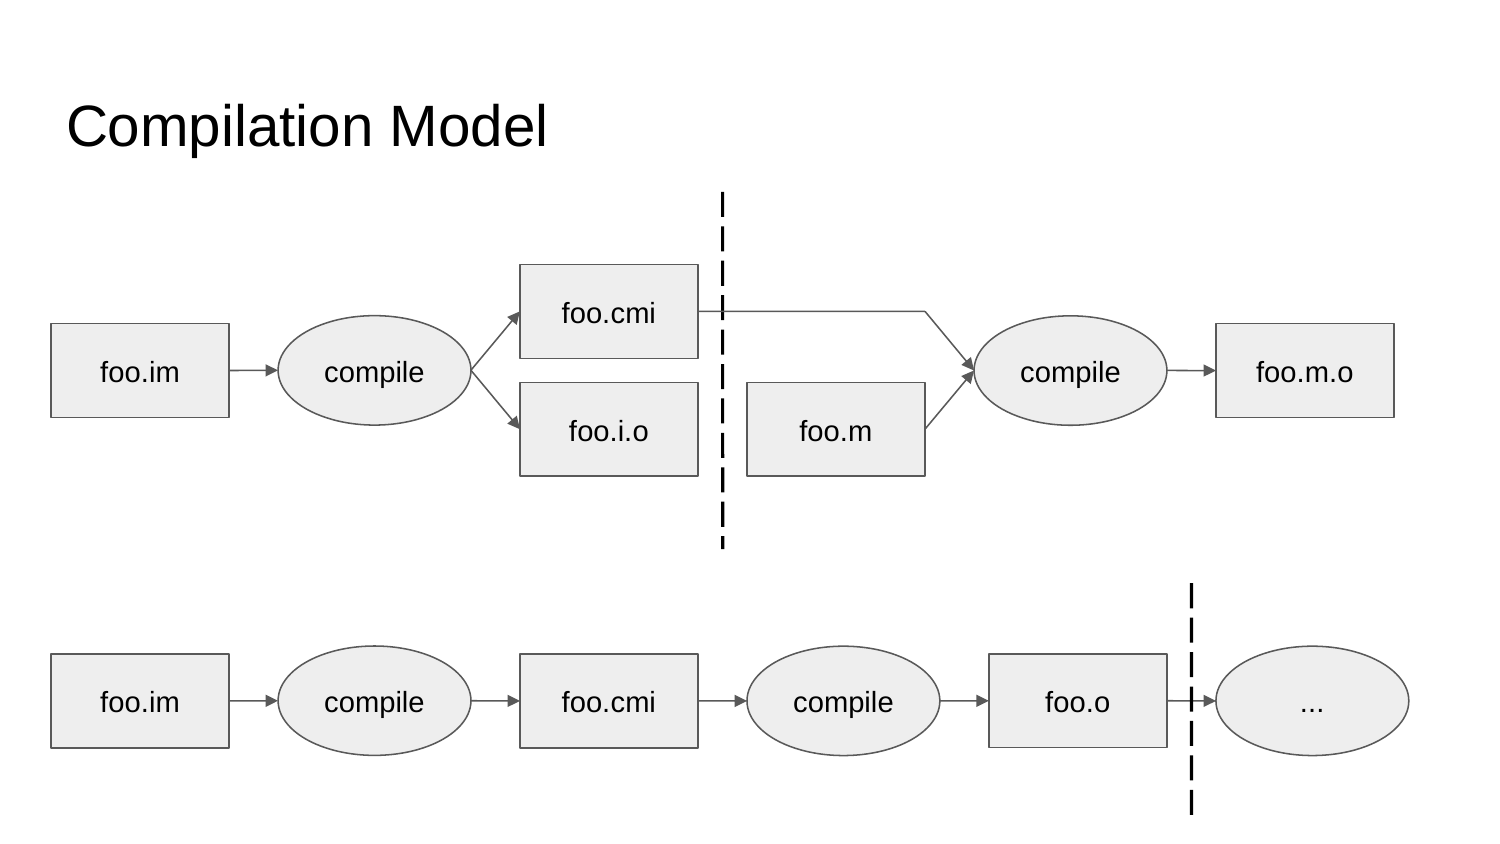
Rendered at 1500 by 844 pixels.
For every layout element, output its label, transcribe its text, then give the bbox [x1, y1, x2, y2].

text_box compile [278, 315, 471, 426]
text_box compile [974, 315, 1167, 426]
text_box ... [1215, 646, 1409, 756]
text_box foo.m [746, 382, 925, 477]
text_box foo.im [51, 323, 230, 418]
text_box foo.cmi [519, 264, 698, 359]
text_box compile [278, 646, 471, 756]
text_box foo.o [988, 653, 1167, 748]
text_box foo.cmi [519, 653, 698, 748]
text_box compile [747, 646, 940, 756]
title Compilation Model [51, 72, 1449, 167]
text_box foo.i.o [519, 382, 698, 477]
text_box foo.im [51, 653, 230, 748]
text_box foo.m.o [1215, 323, 1394, 418]
